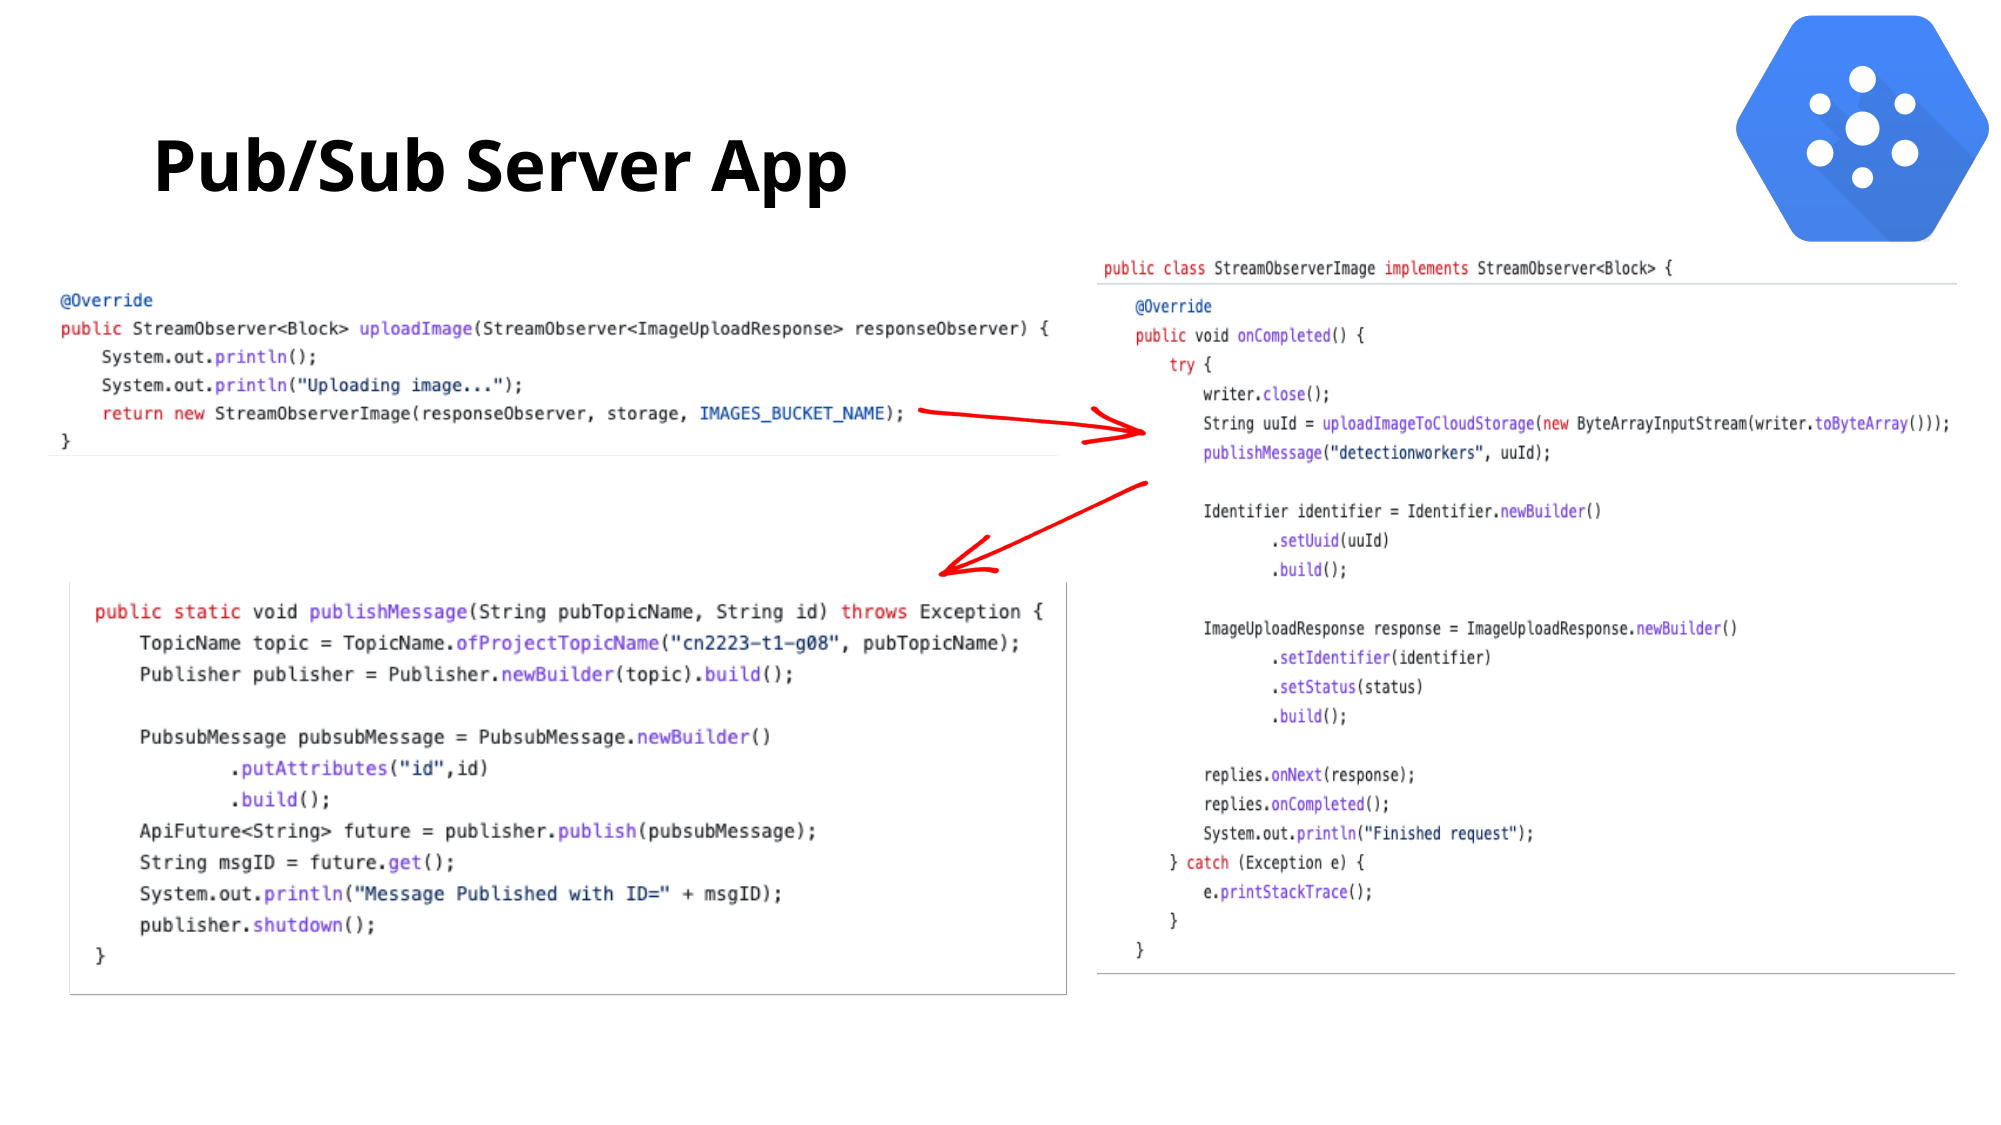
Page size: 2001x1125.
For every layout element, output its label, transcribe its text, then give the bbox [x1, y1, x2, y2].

picture [48, 0, 1992, 979]
title Pub/Sub Server App [137, 59, 1733, 278]
